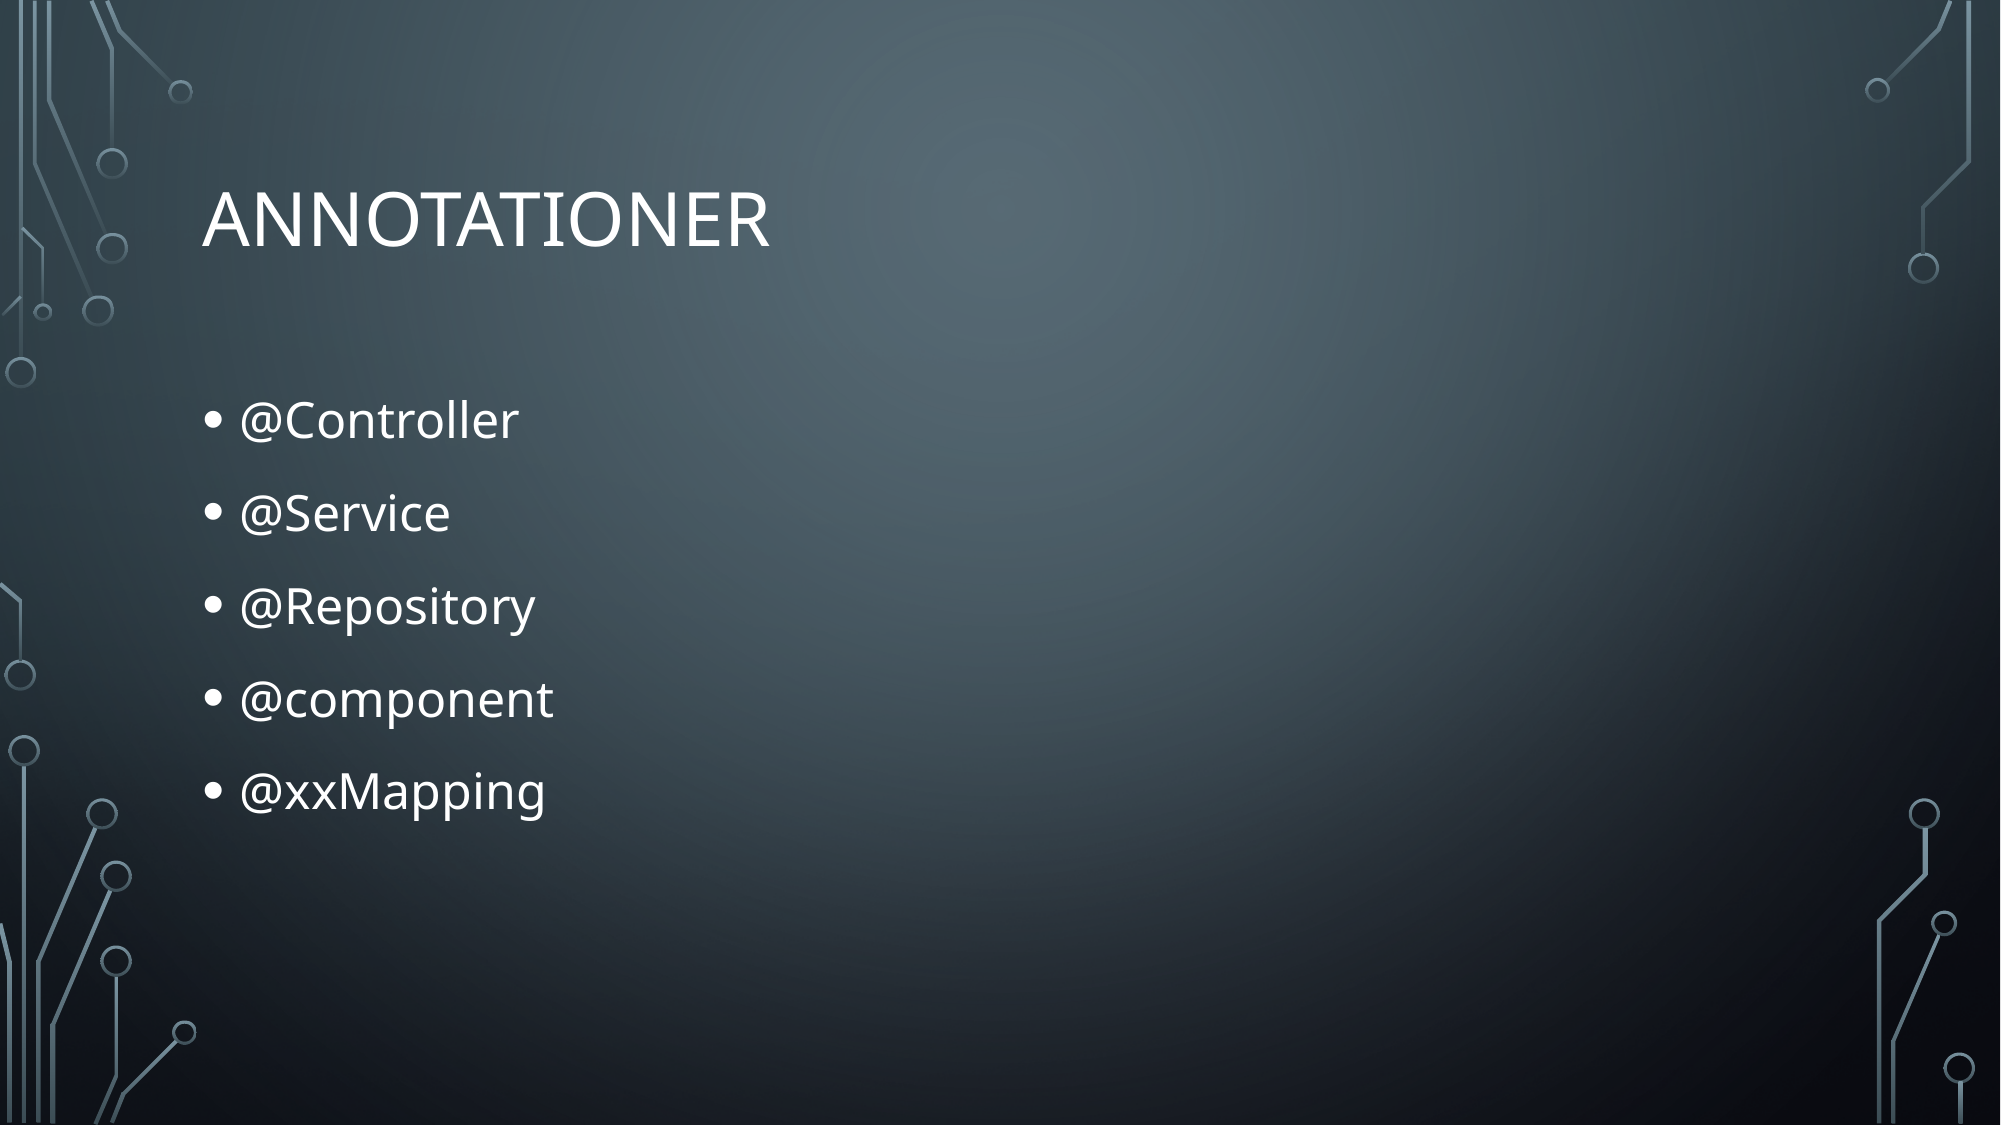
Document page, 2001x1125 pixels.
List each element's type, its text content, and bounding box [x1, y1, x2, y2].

title Annotationer [187, 101, 1813, 344]
list @Controller @Service @Repository @component @xxMapping [187, 369, 1813, 951]
